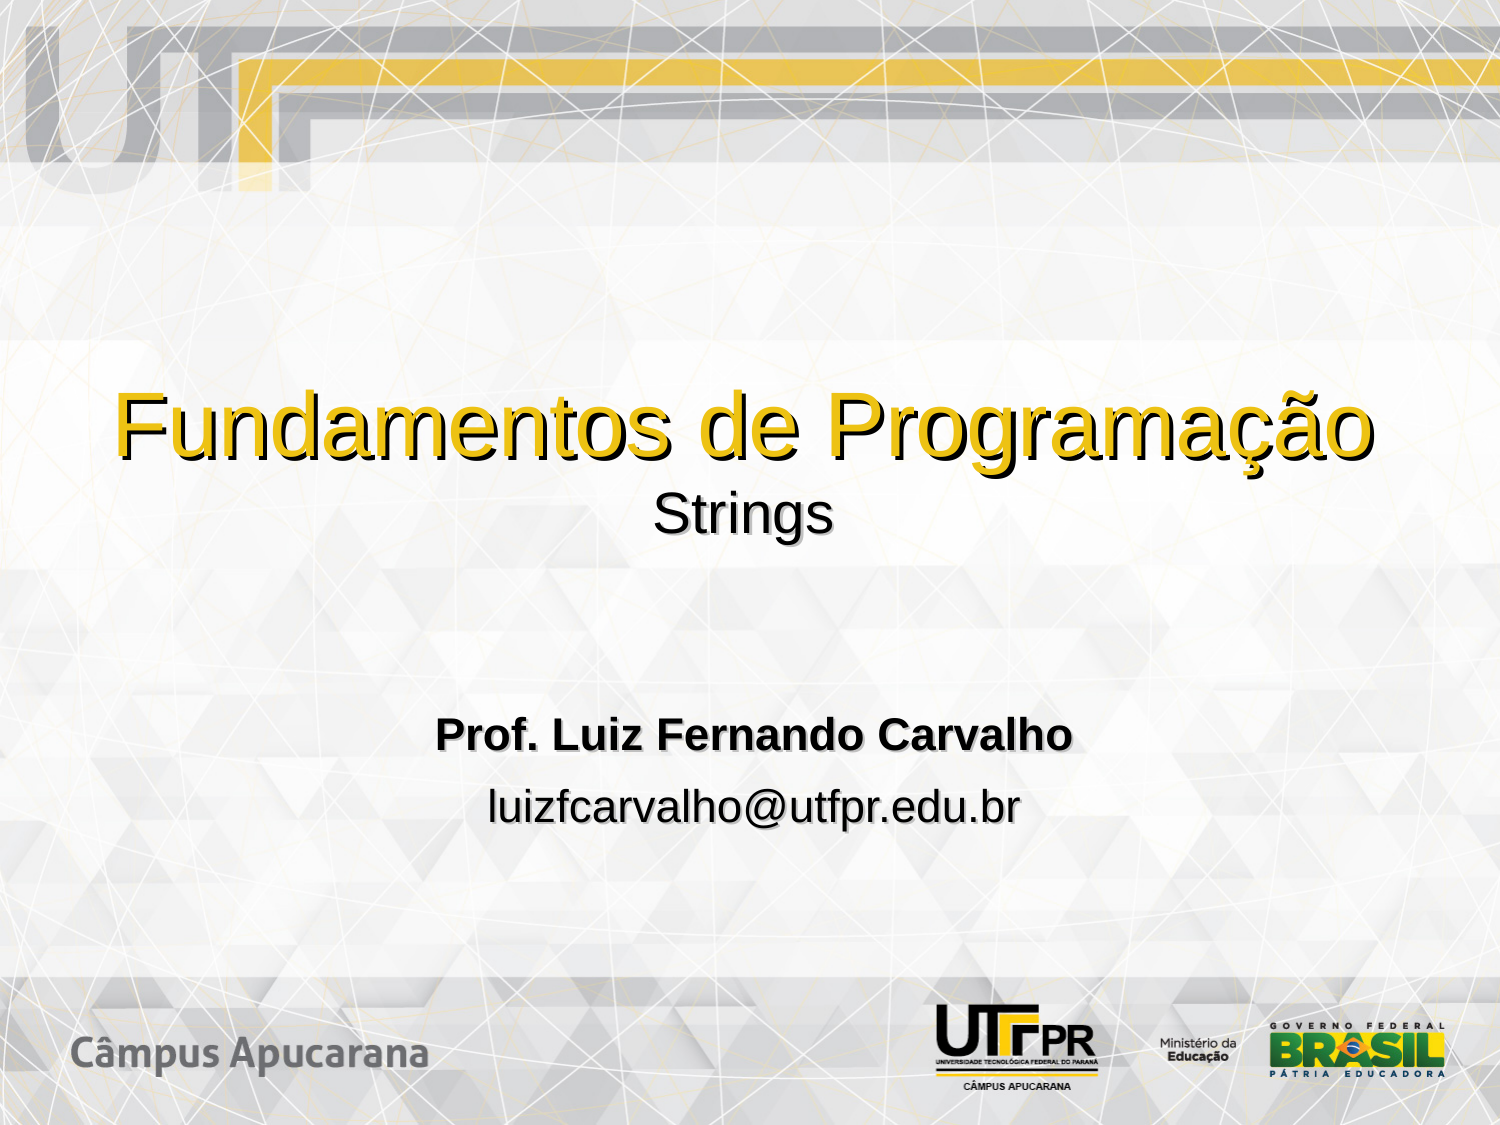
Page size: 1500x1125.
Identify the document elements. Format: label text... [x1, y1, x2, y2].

picture [0, 0, 1500, 1125]
title Fundamentos de Programação Strings [11, 342, 1476, 567]
subtitle Prof. Luiz Fernando Carvalho luizfcarvalho@utfpr.edu.br [79, 696, 1430, 1040]
